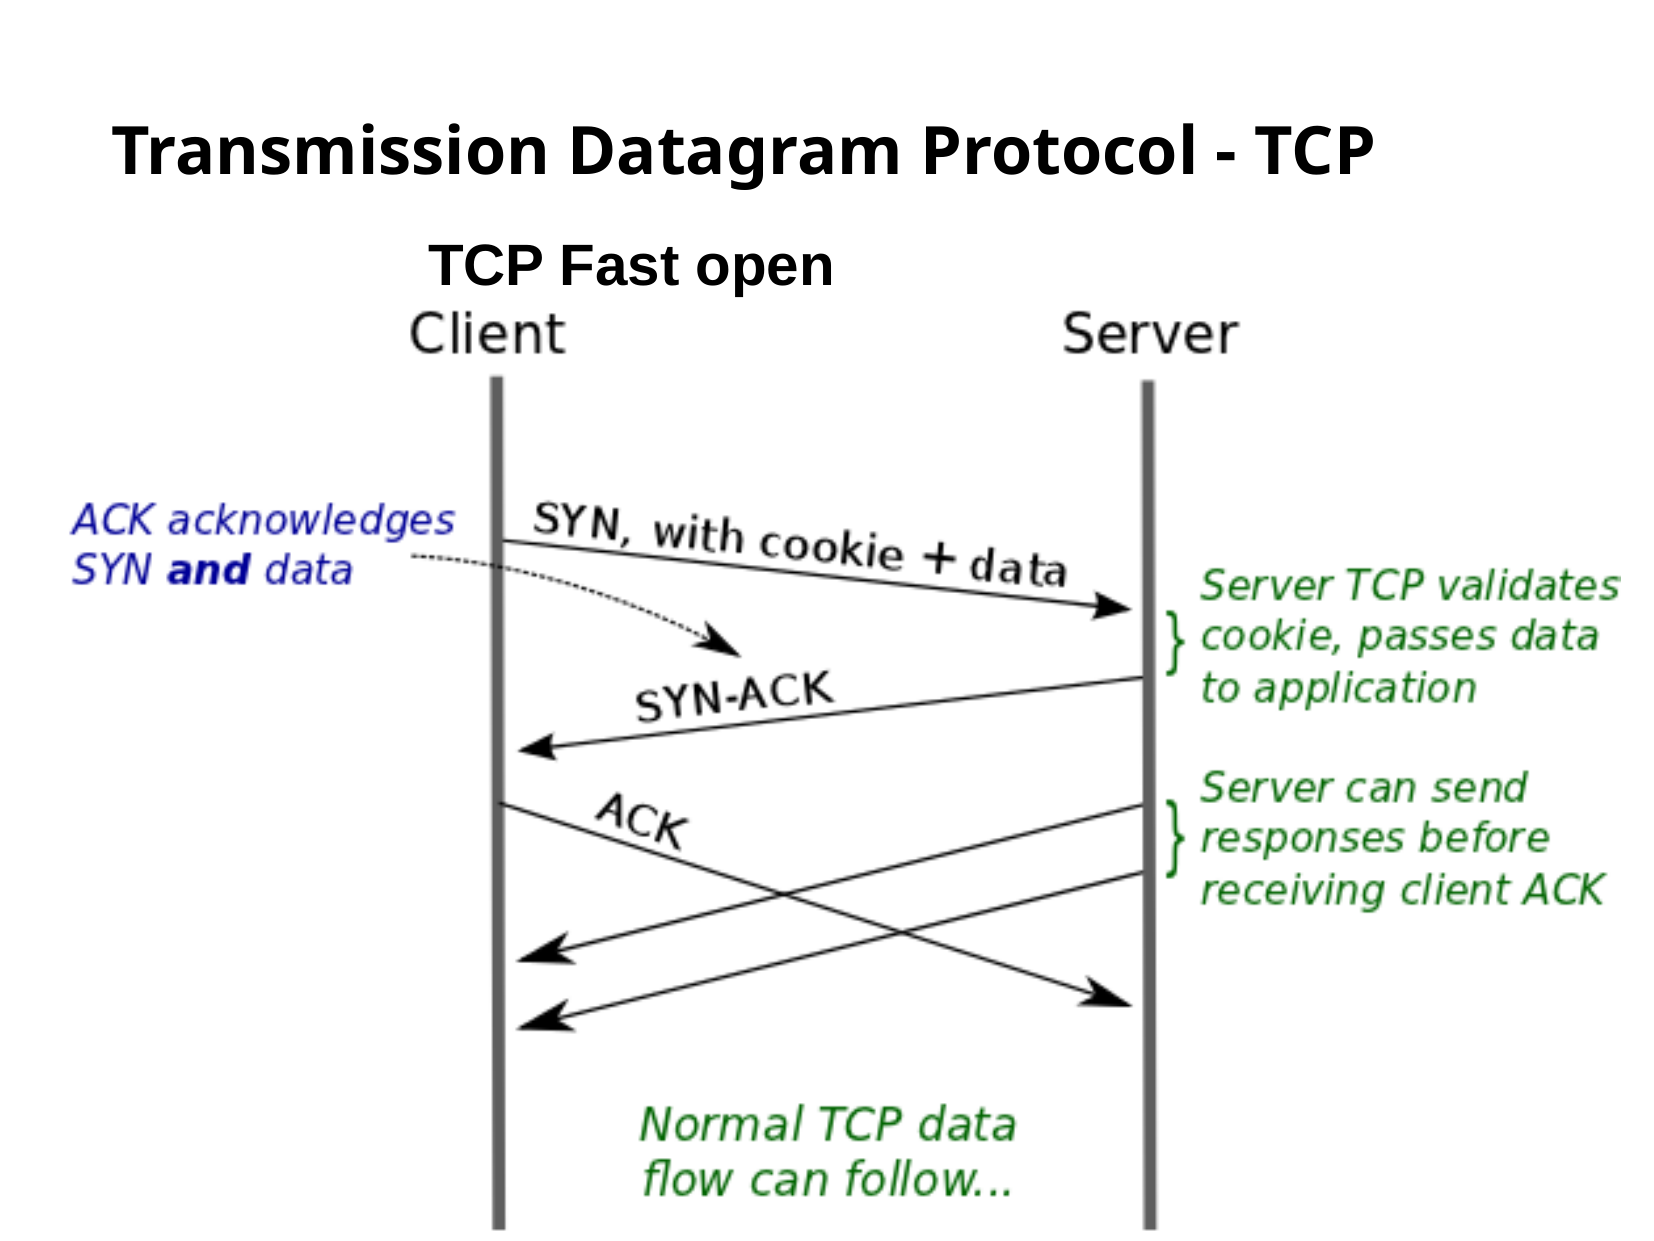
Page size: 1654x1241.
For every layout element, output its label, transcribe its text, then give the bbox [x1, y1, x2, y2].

picture [47, 299, 1621, 1241]
text_box TCP Fast open [413, 225, 868, 299]
title Transmission Datagram Protocol - TCP [0, 49, 1489, 257]
